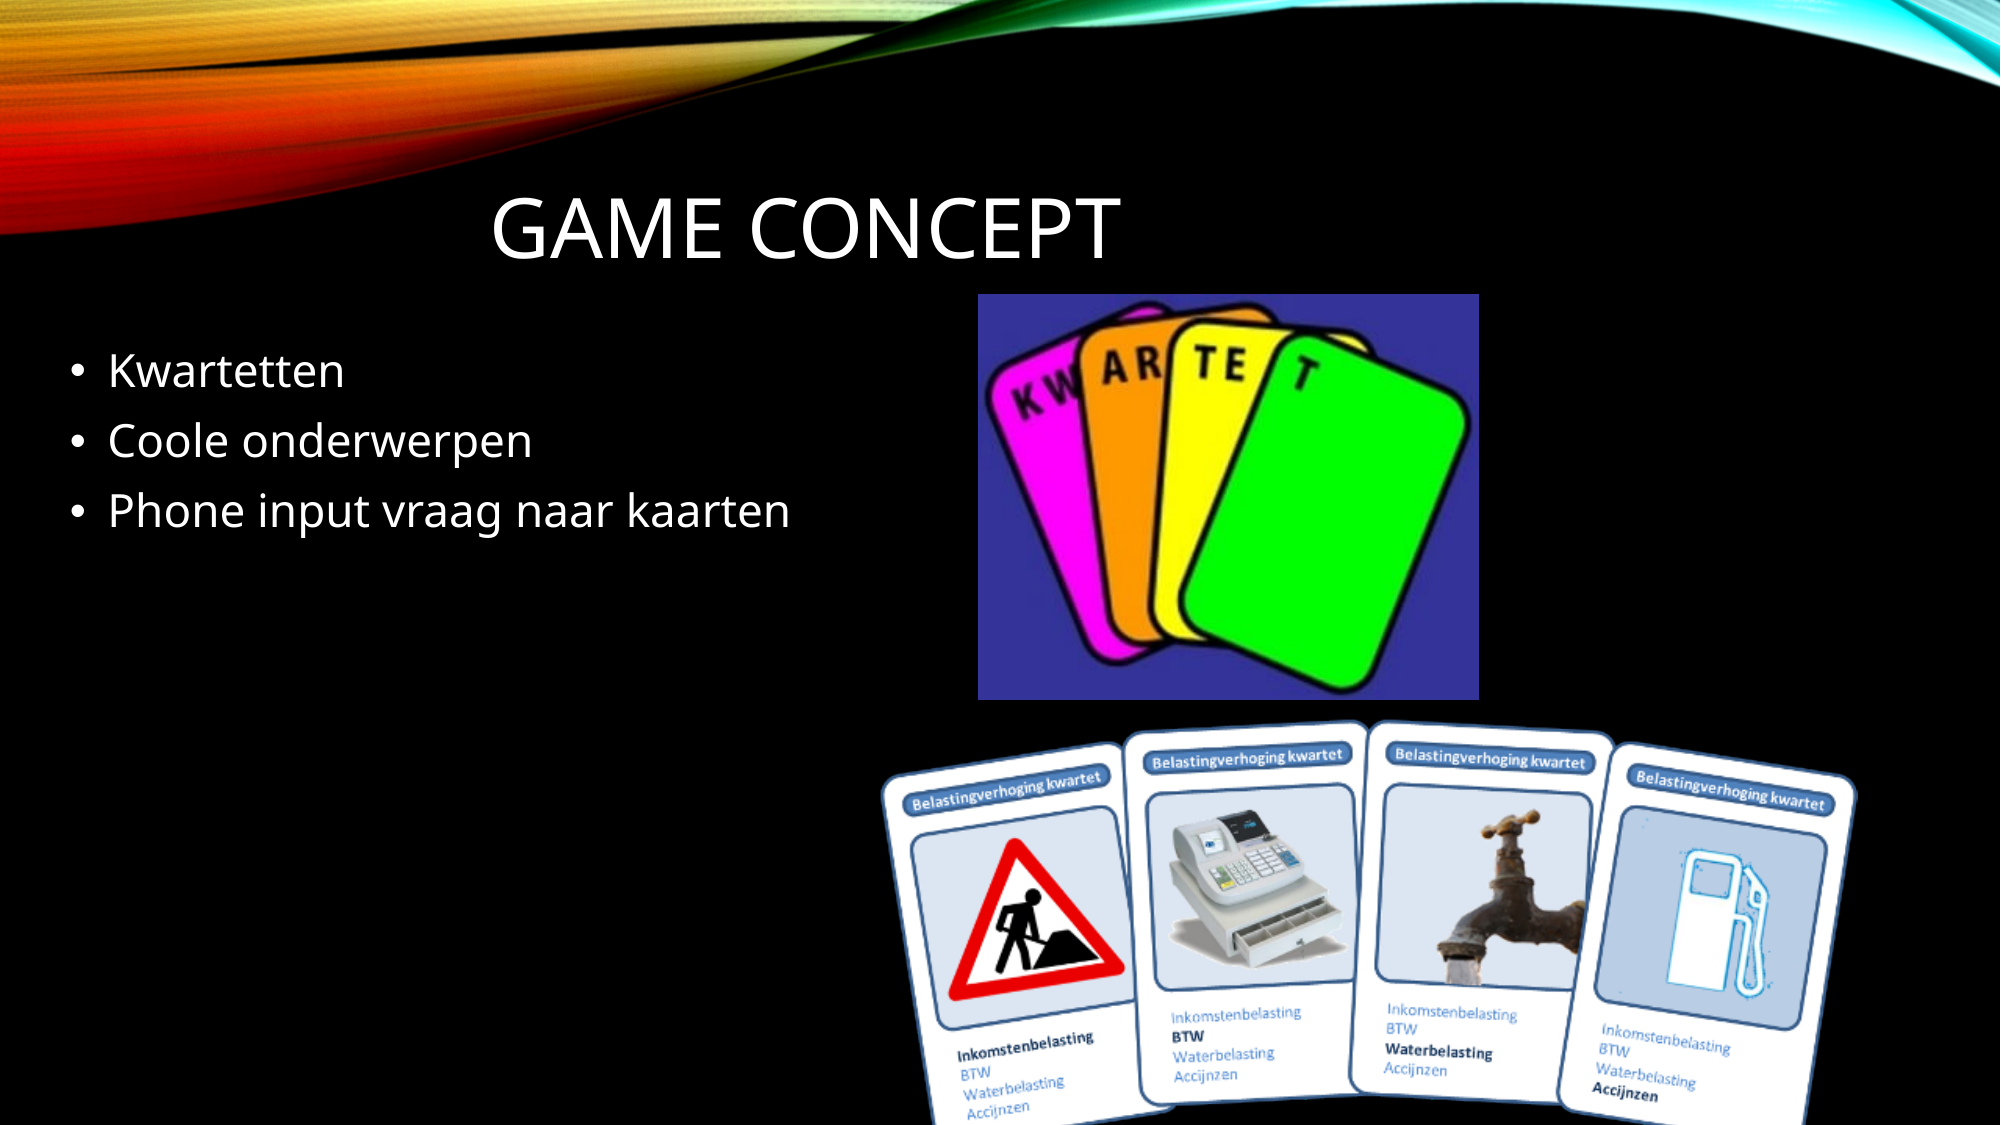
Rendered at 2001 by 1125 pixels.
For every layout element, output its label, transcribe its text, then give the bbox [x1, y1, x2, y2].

title Game Concept [474, 125, 1888, 338]
list Kwartetten Coole onderwerpen Phone input vraag naar kaarten [54, 340, 1830, 1001]
picture [879, 718, 1858, 1125]
picture [978, 294, 1479, 700]
